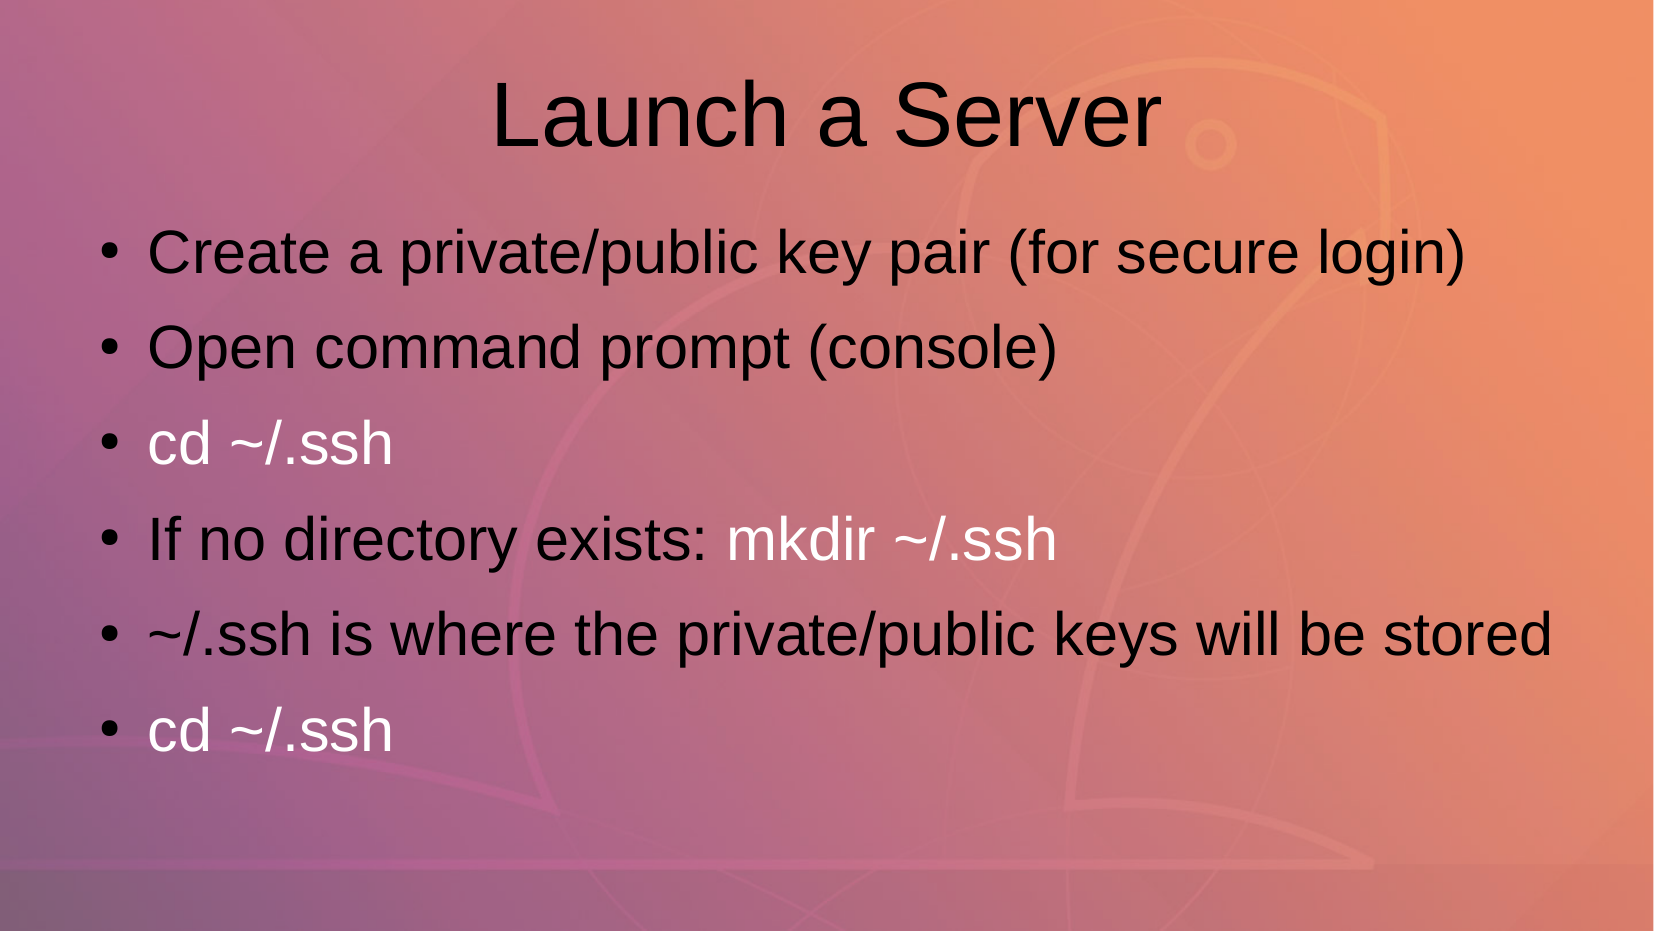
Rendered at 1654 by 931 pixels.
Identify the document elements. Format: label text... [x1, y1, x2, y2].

title Launch a Server [82, 37, 1571, 193]
list Create a private/public key pair (for secure login) Open command prompt (console) cd ~/.ssh If no directory exists: mkdir ~/.ssh ~/.ssh is where the private/public keys will be stored cd ~/.ssh [82, 217, 1571, 841]
